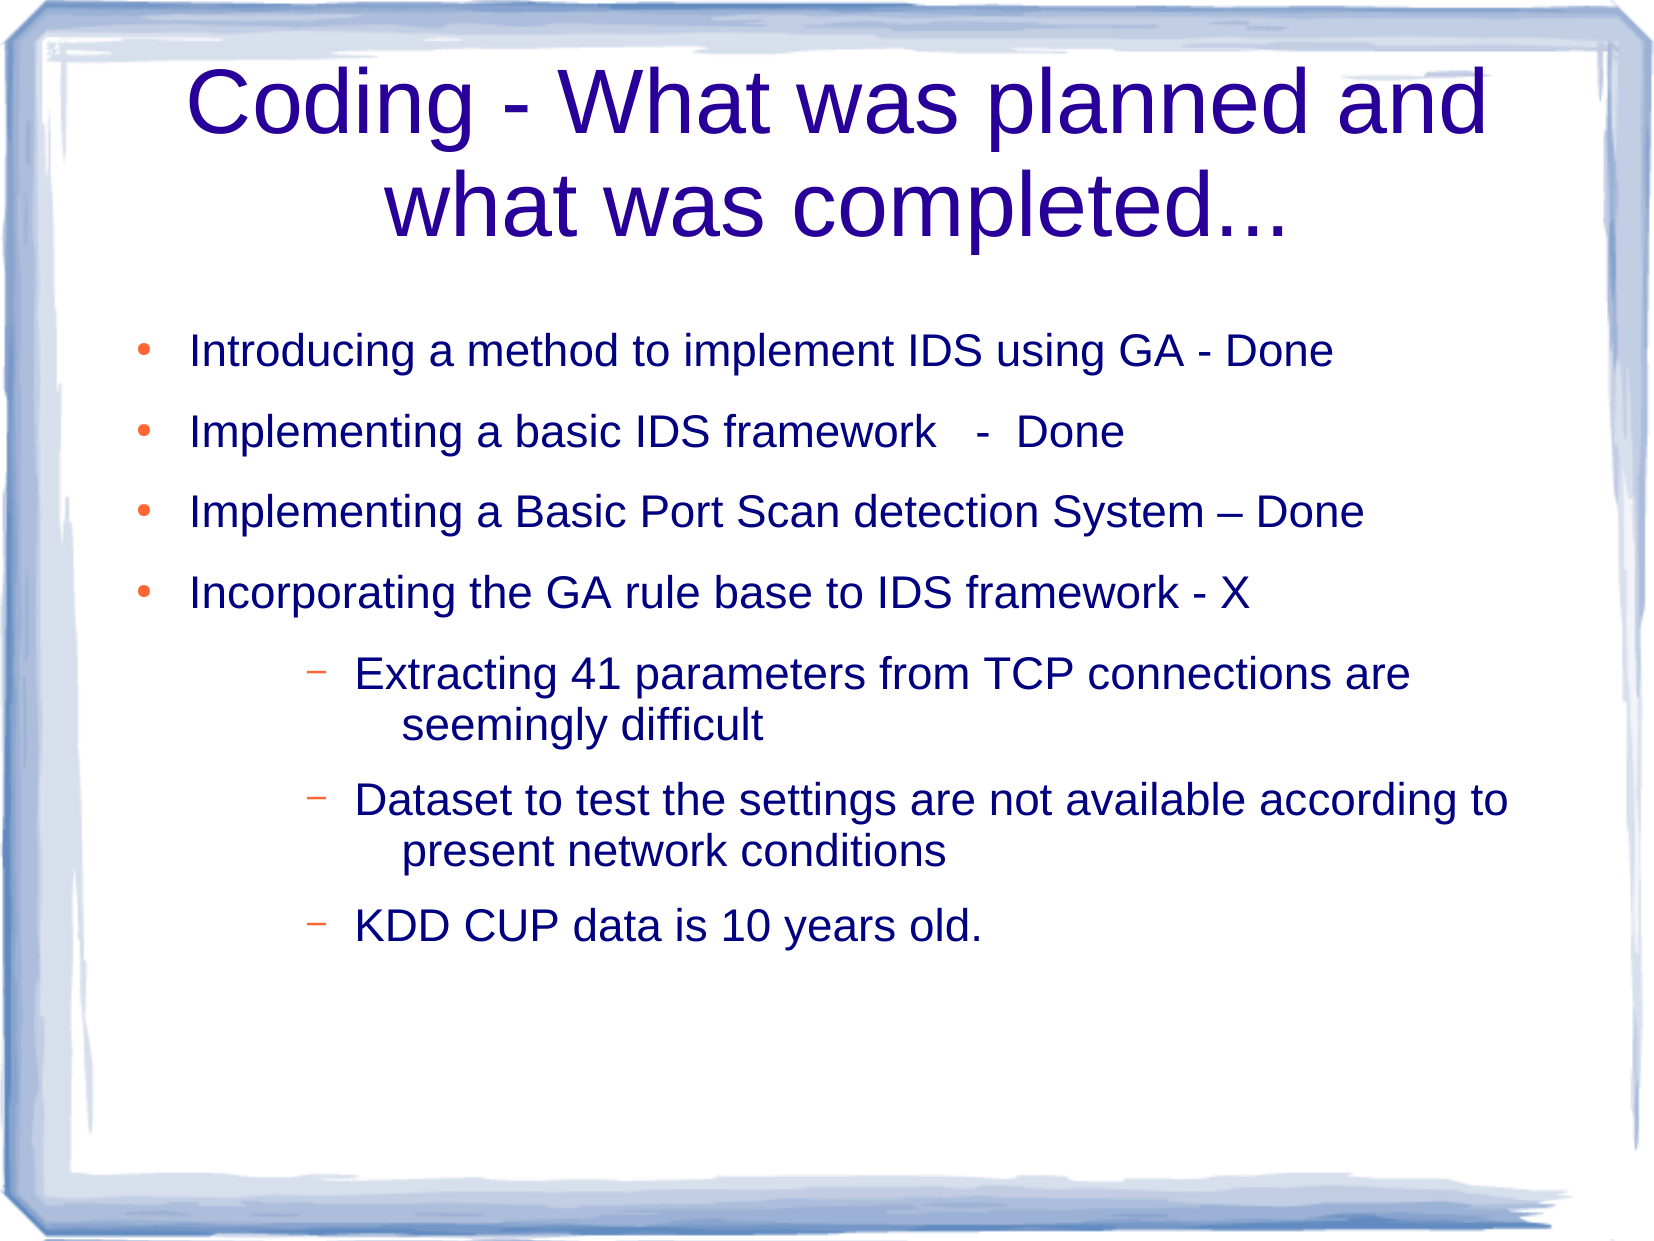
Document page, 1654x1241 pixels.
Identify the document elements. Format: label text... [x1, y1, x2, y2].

picture [0, 0, 1654, 1241]
list Introducing a method to implement IDS using GA - Done Implementing a basic IDS framework - Done Implementing a Basic Port Scan detection System – Done Incorporating the GA rule base to IDS framework - X Extracting 41 parameters from TCP connections are seemingly difficult Dataset to test the settings are not available according to present network conditions KDD CUP data is 10 years old. [118, 324, 1571, 1129]
title Coding - What was planned and what was completed... [82, 50, 1595, 256]
